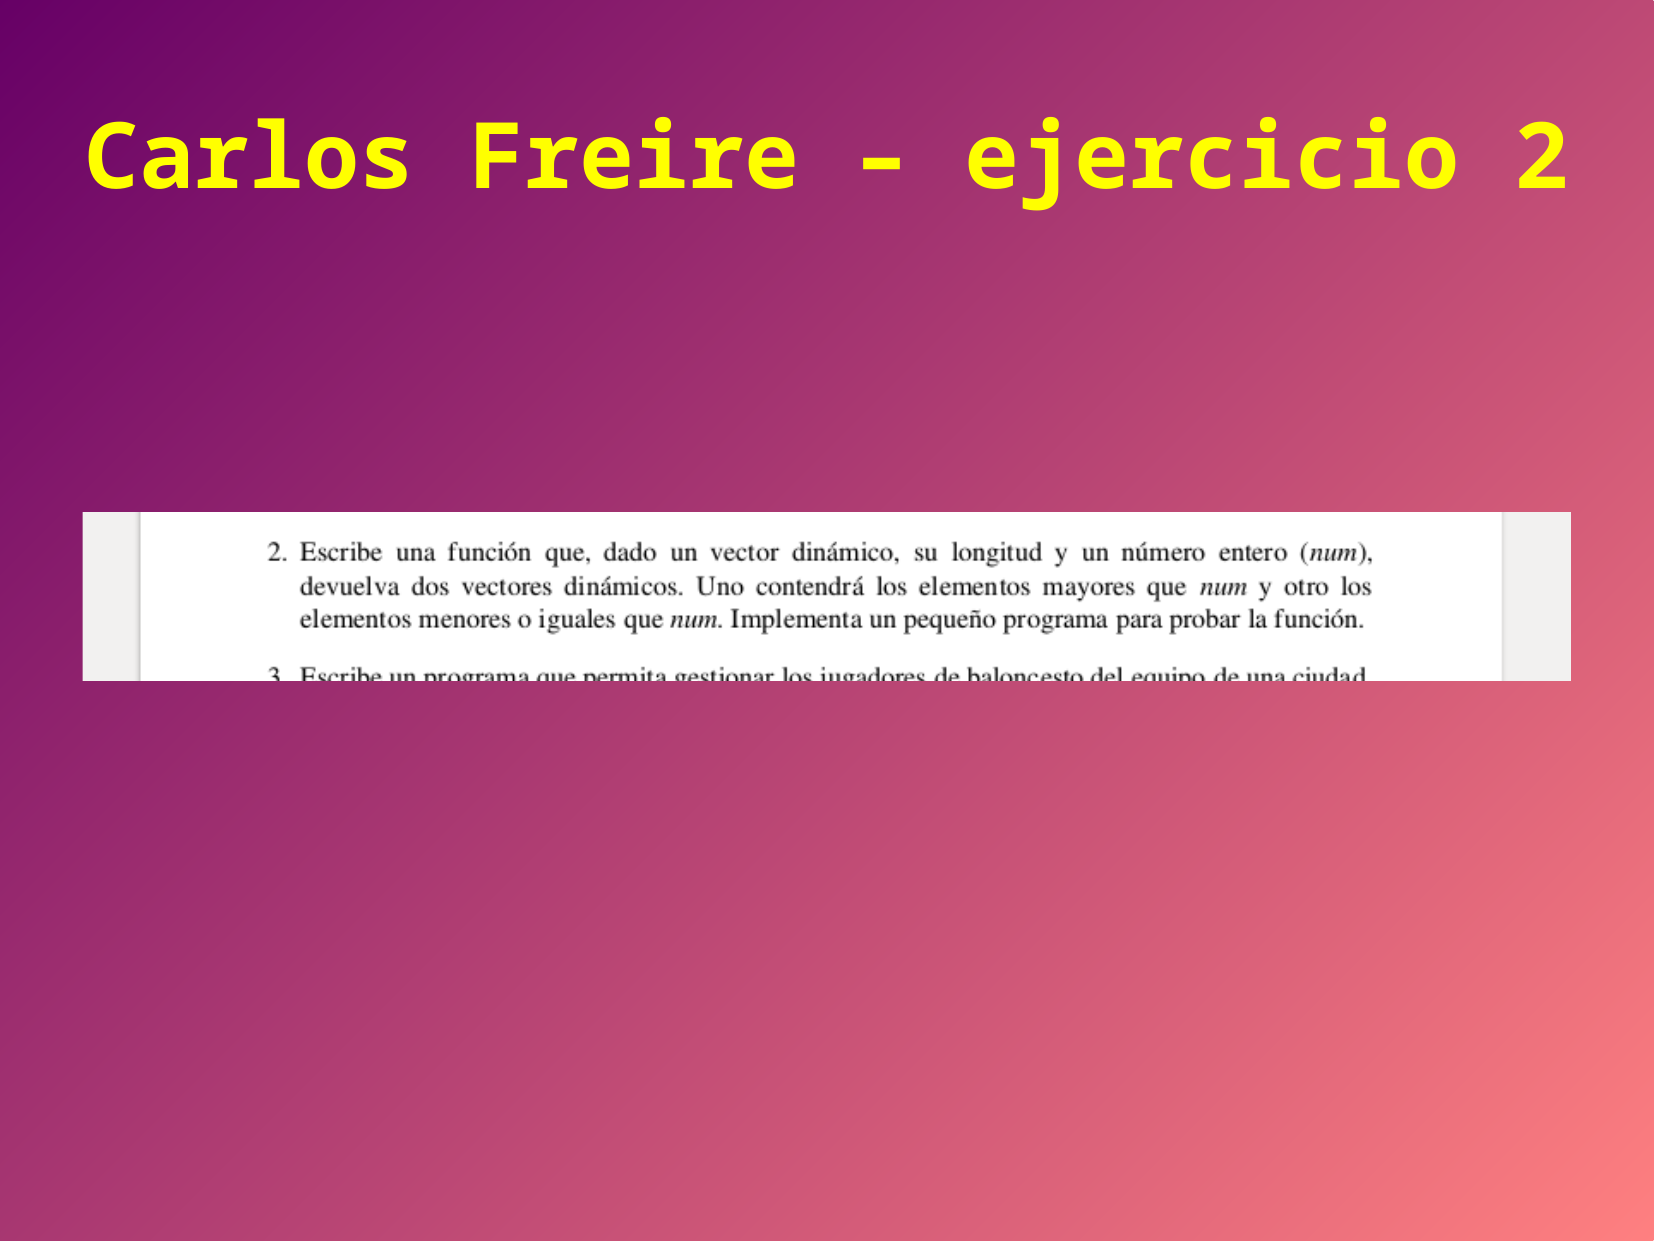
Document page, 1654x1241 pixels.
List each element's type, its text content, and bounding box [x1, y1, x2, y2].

picture [82, 512, 1571, 681]
title Carlos Freire – ejercicio 2 [82, 107, 1571, 199]
